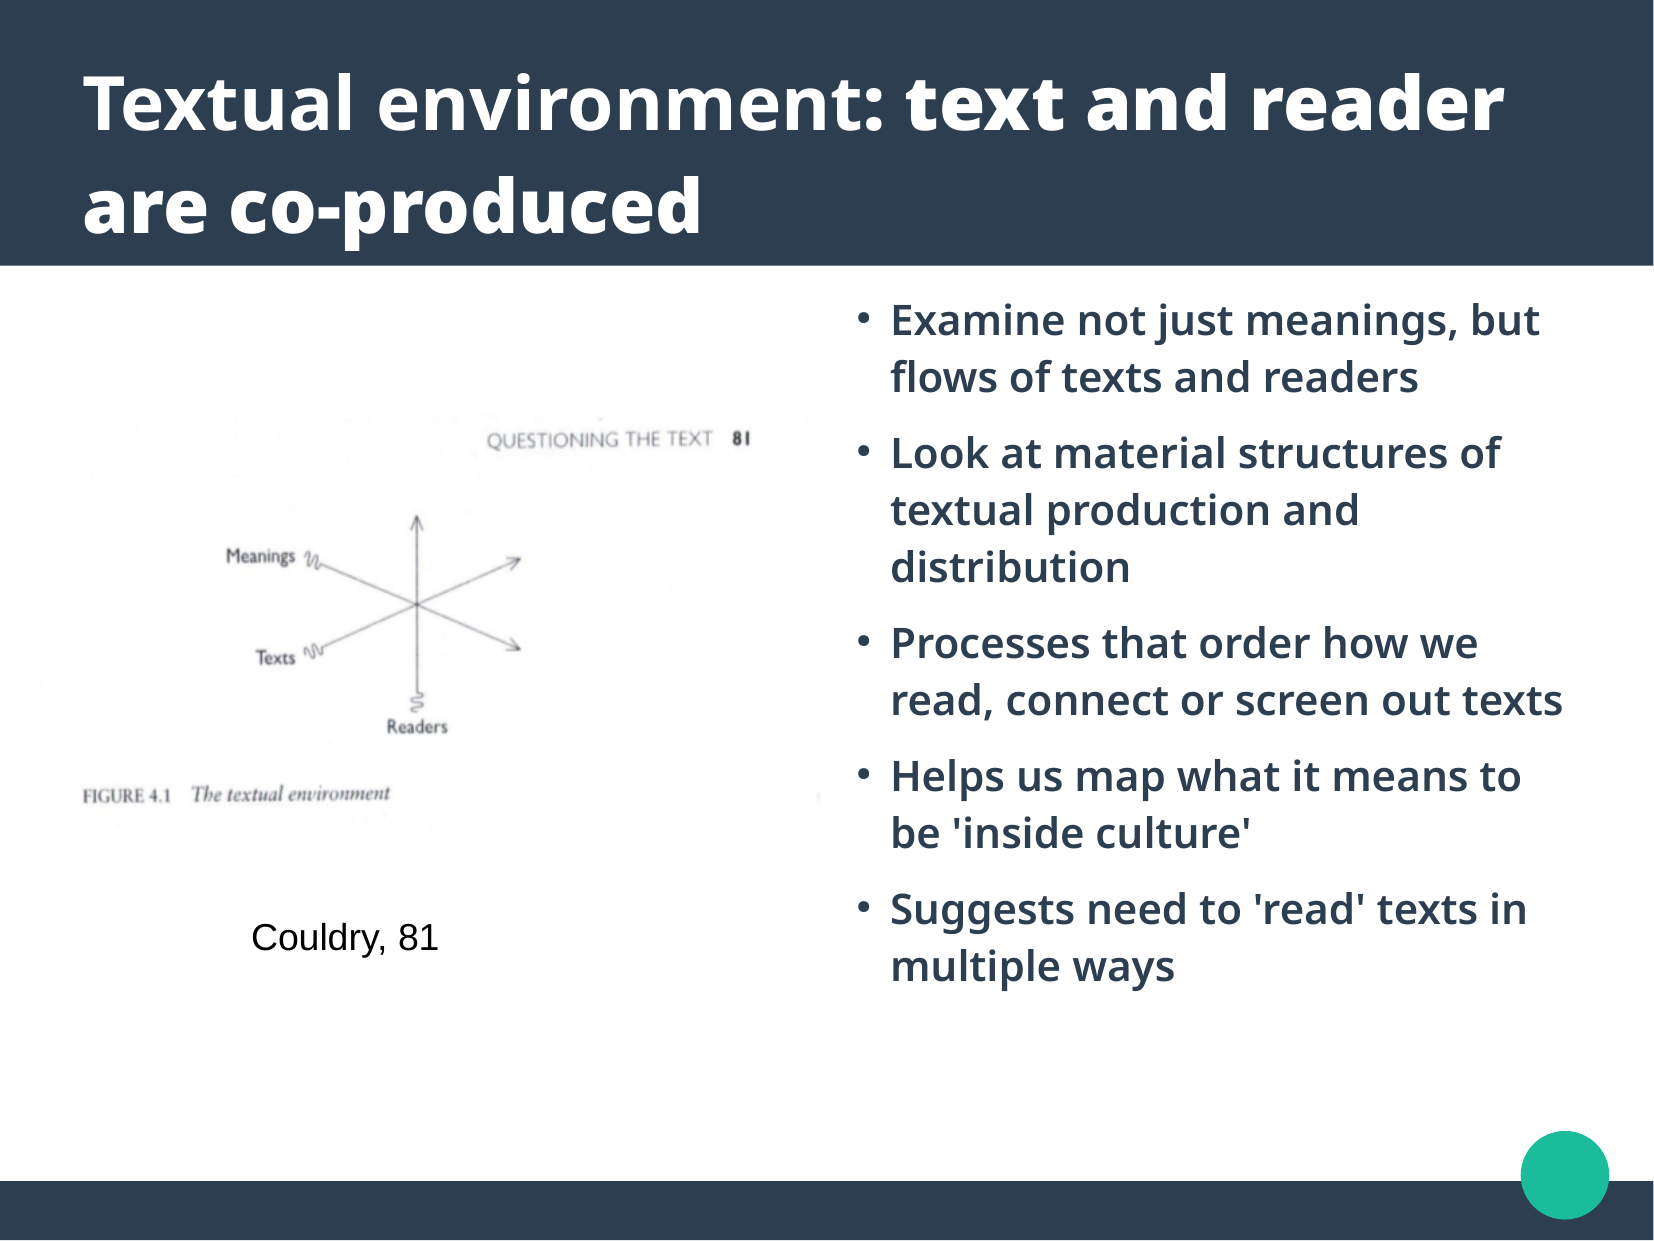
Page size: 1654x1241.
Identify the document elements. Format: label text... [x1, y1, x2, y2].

picture [17, 413, 827, 830]
title Textual environment: text and reader are co-produced [82, 49, 1571, 257]
text_box Couldry, 81 [236, 909, 638, 967]
list Examine not just meanings, but flows of texts and readers Look at material structures of textual production and distribution Processes that order how we read, connect or screen out texts Helps us map what it means to be 'inside culture' Suggests need to 'read' texts in multiple ways [845, 290, 1572, 1010]
